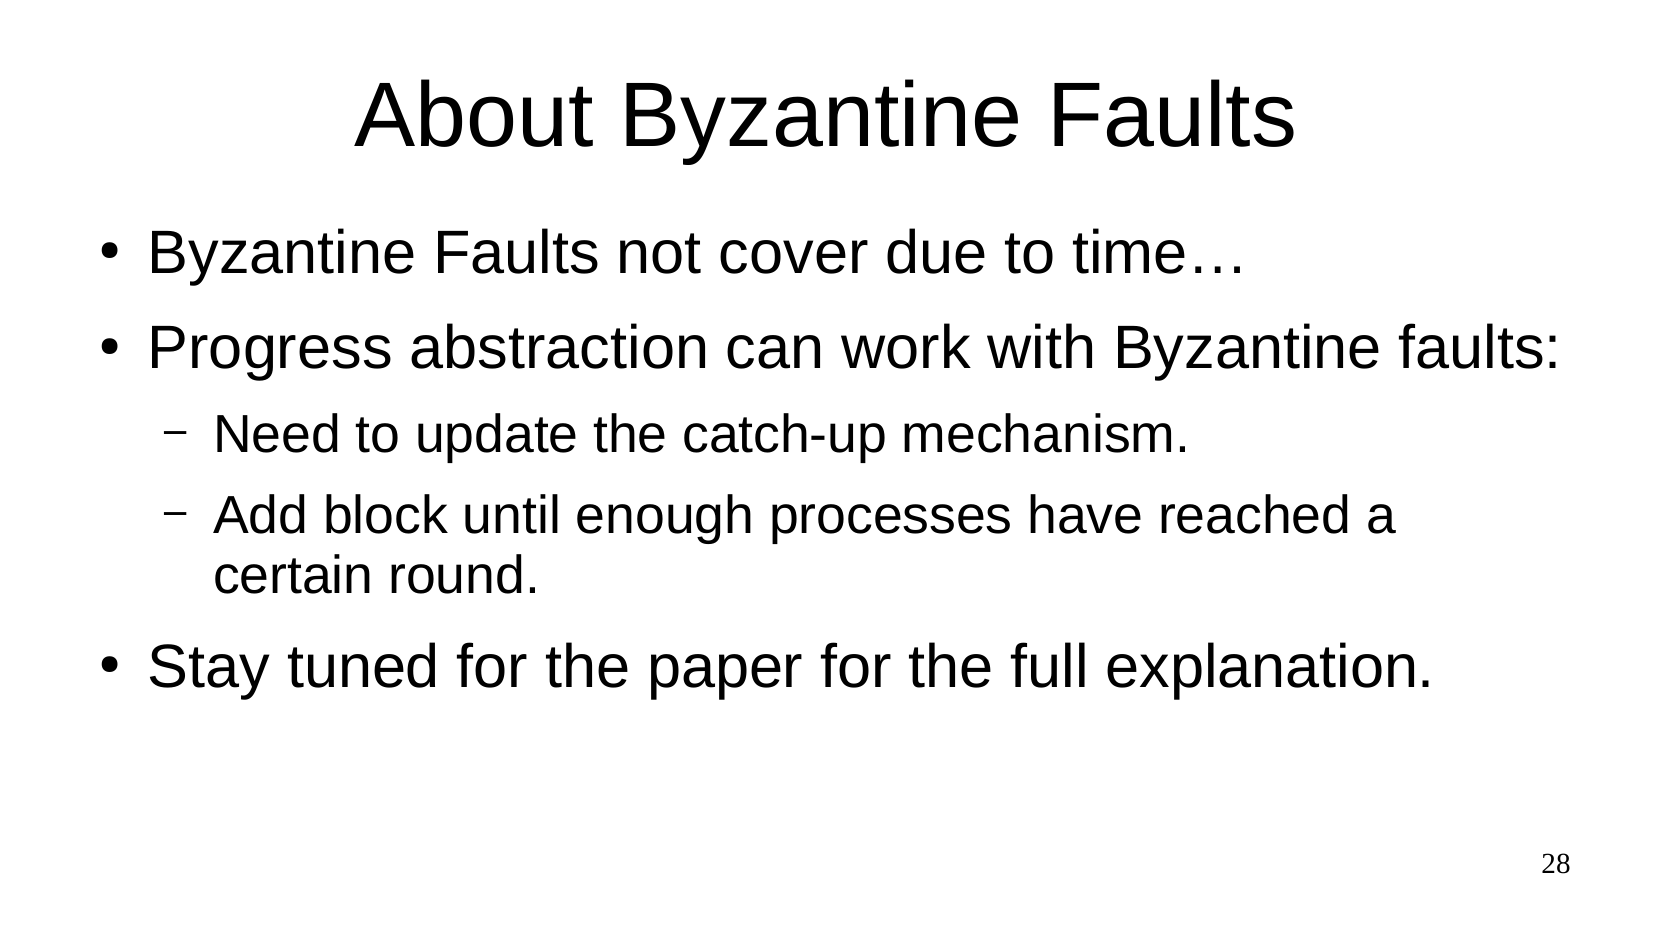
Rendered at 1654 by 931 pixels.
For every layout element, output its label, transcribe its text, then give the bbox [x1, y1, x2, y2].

title About Byzantine Faults [82, 37, 1571, 193]
list Byzantine Faults not cover due to time… Progress abstraction can work with Byzantine faults: Need to update the catch-up mechanism. Add block until enough processes have reached a certain round. Stay tuned for the paper for the full explanation. [82, 217, 1571, 758]
